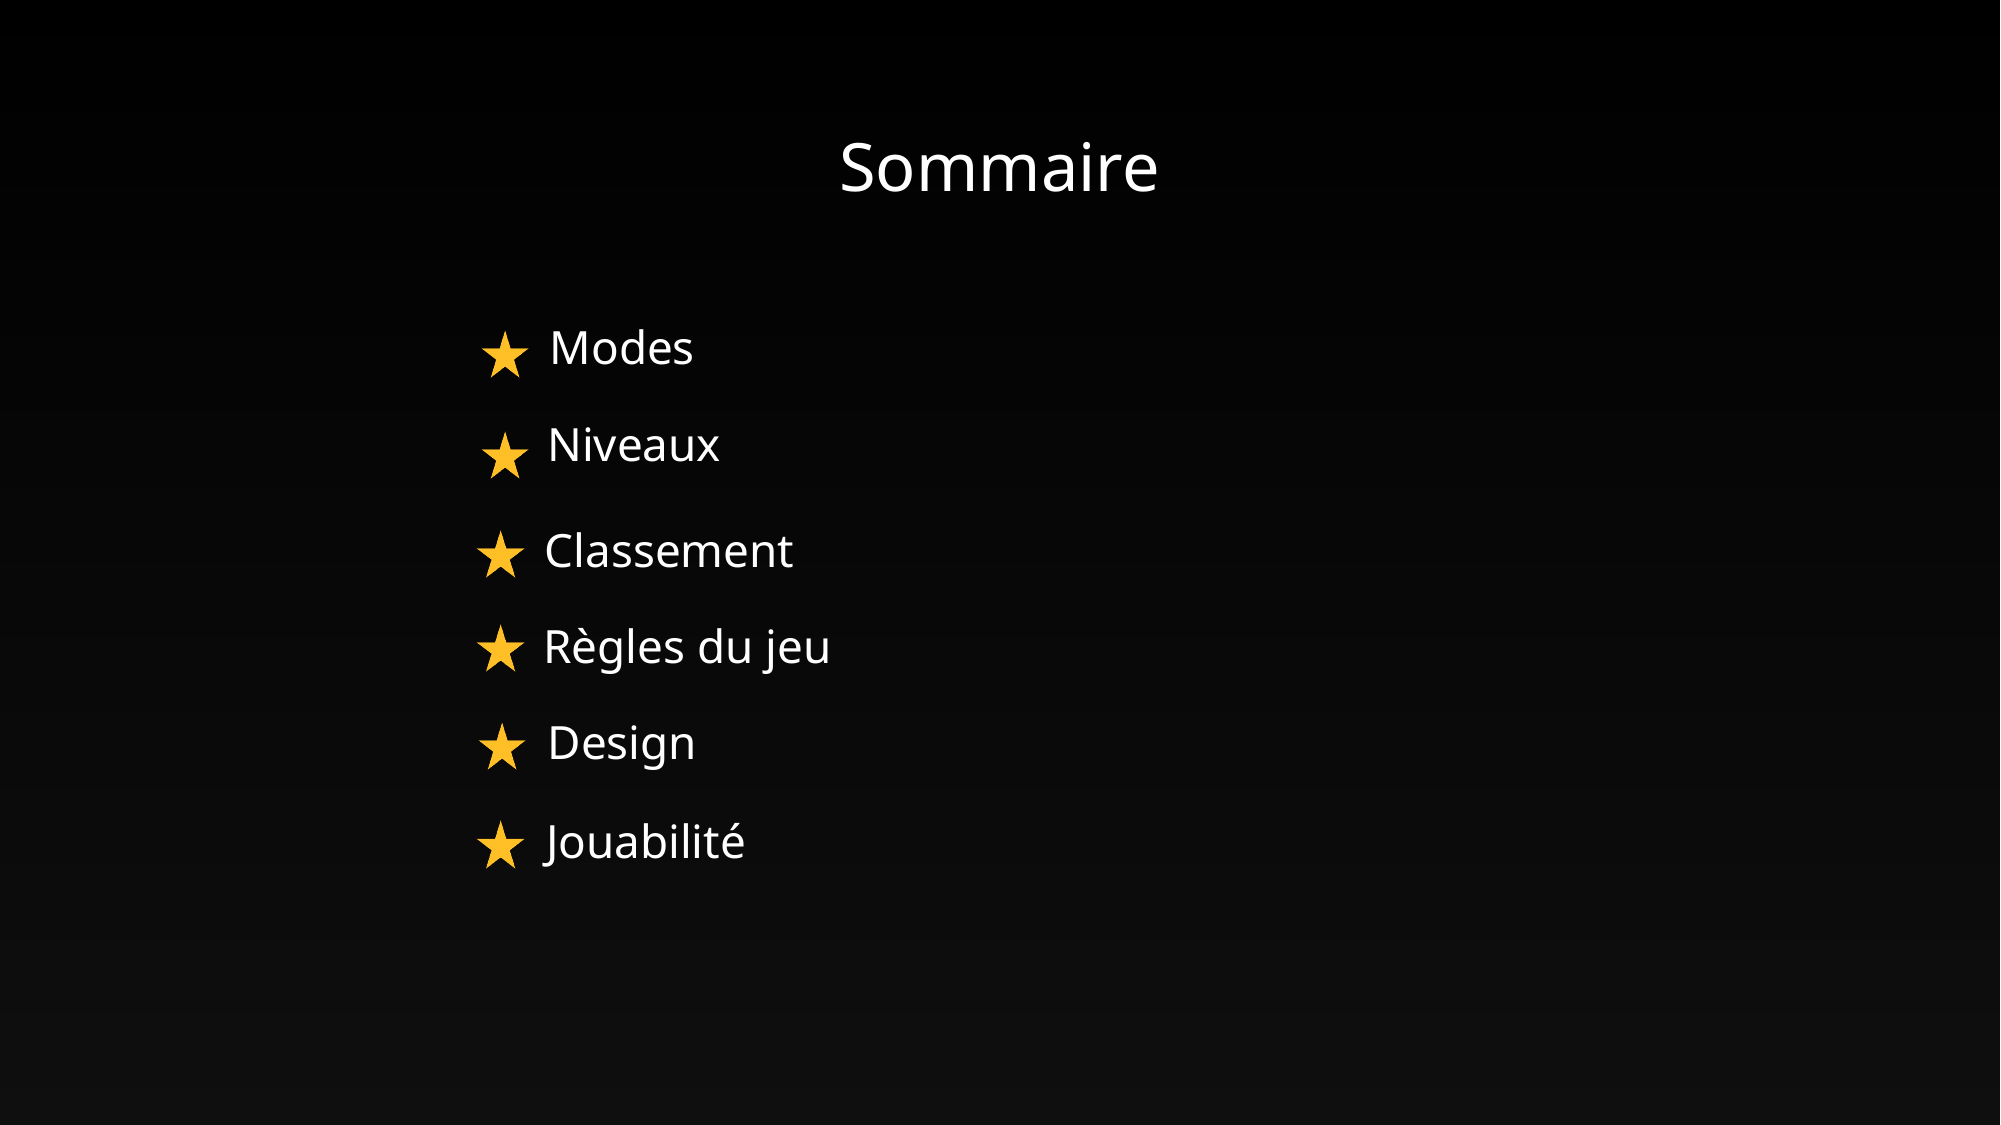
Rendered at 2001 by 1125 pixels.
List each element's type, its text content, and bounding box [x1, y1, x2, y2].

text_box Règles du jeu [330, 606, 1033, 703]
picture [476, 820, 525, 869]
text_box Niveaux [318, 405, 950, 501]
picture [476, 530, 525, 578]
text_box Jouabilité [354, 801, 938, 898]
picture [476, 624, 525, 672]
text_box Modes [330, 307, 915, 404]
text_box Design [330, 702, 915, 799]
text_box Sommaire [649, 112, 1351, 209]
text_box Classement [318, 510, 1021, 607]
